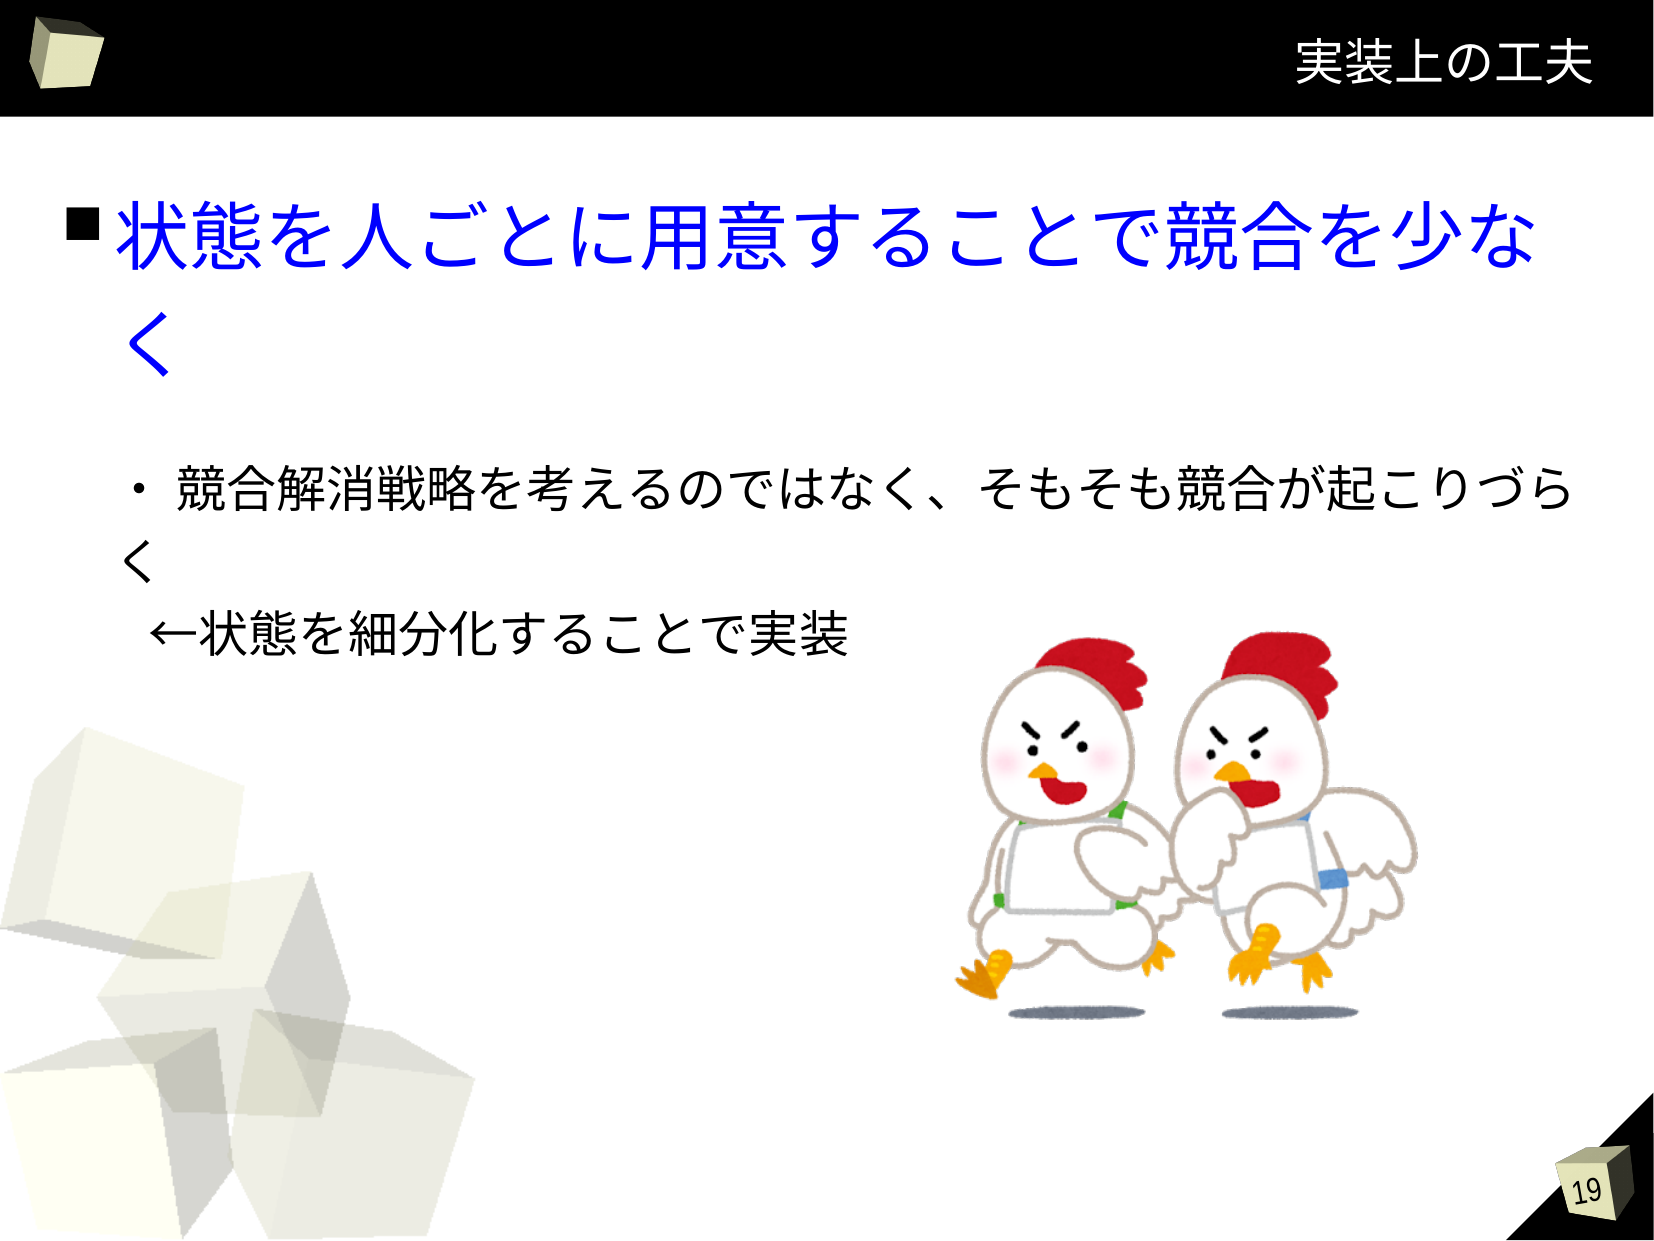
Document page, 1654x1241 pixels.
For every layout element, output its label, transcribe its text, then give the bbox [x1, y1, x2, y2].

picture [944, 579, 1430, 1087]
list 状態を人ごとに用意することで競合を少なく ・ 競合解消戦略を考えるのではなく、そもそも競合が起こりづらく ←状態を細分化することで実装 [44, 177, 1611, 672]
picture [0, 726, 477, 1241]
title 実装上の工夫 [118, 0, 1595, 119]
